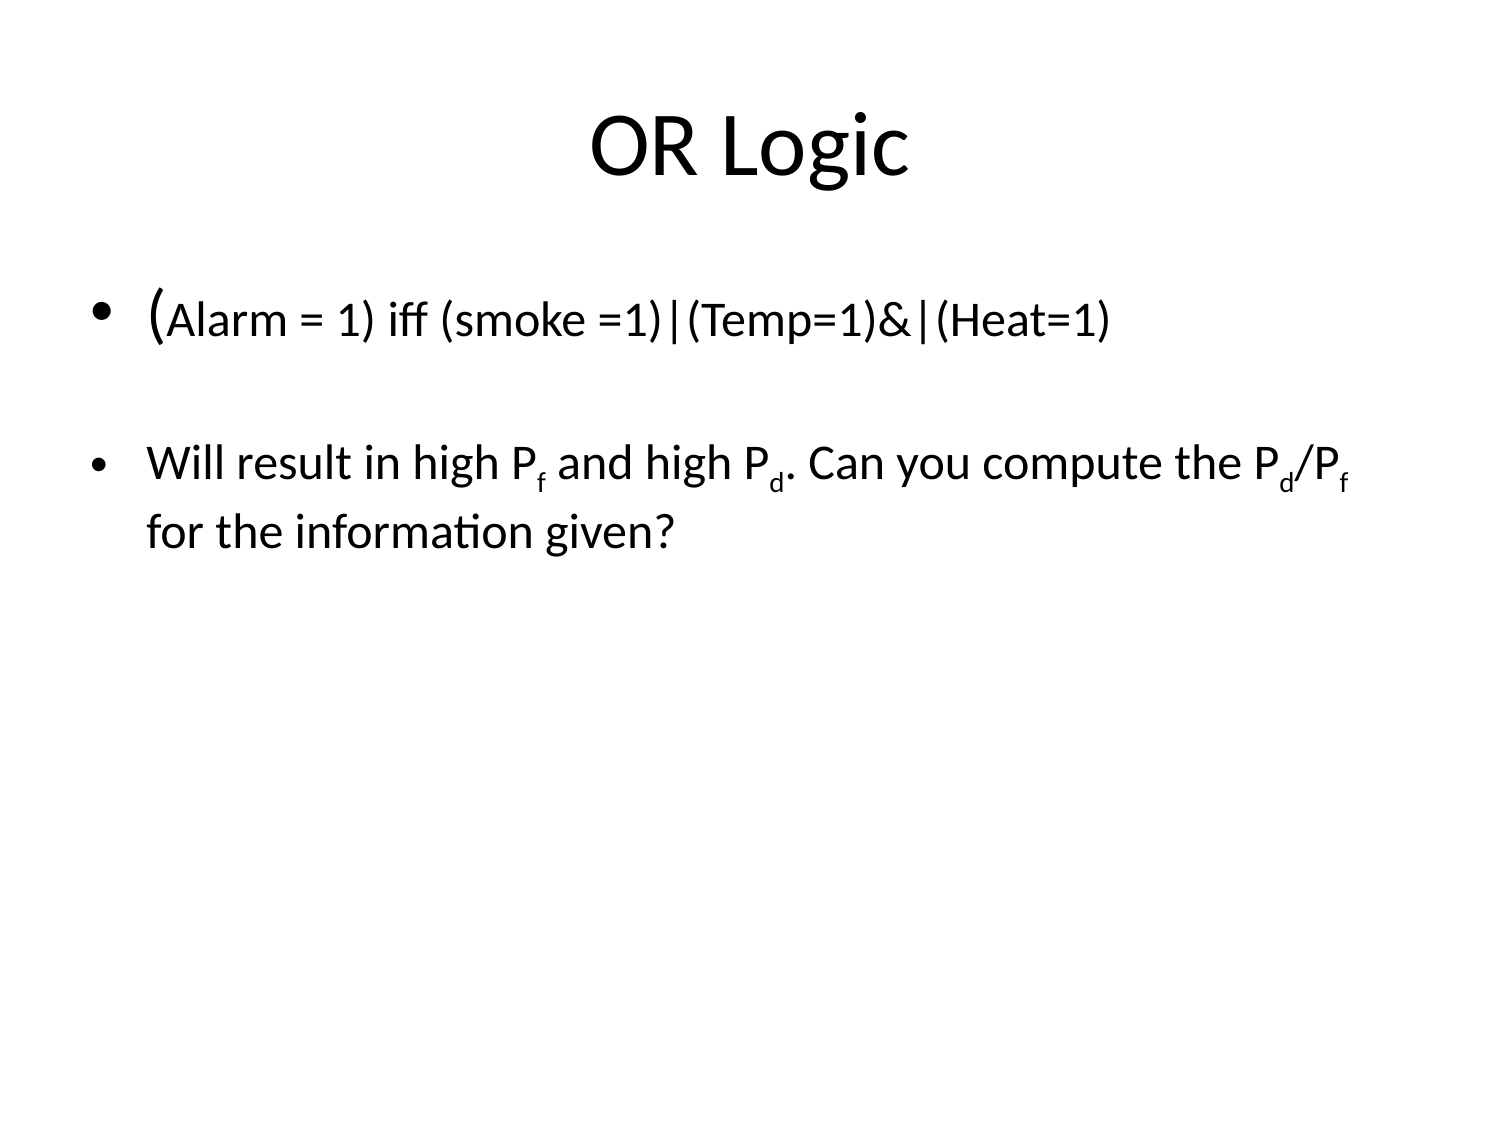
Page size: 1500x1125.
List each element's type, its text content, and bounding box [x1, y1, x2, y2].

list (Alarm = 1) iff (smoke =1)|(Temp=1)&|(Heat=1) Will result in high Pf and high Pd. Can you compute the Pd/Pf for the information given? [75, 262, 1425, 1005]
title OR Logic [75, 45, 1425, 233]
